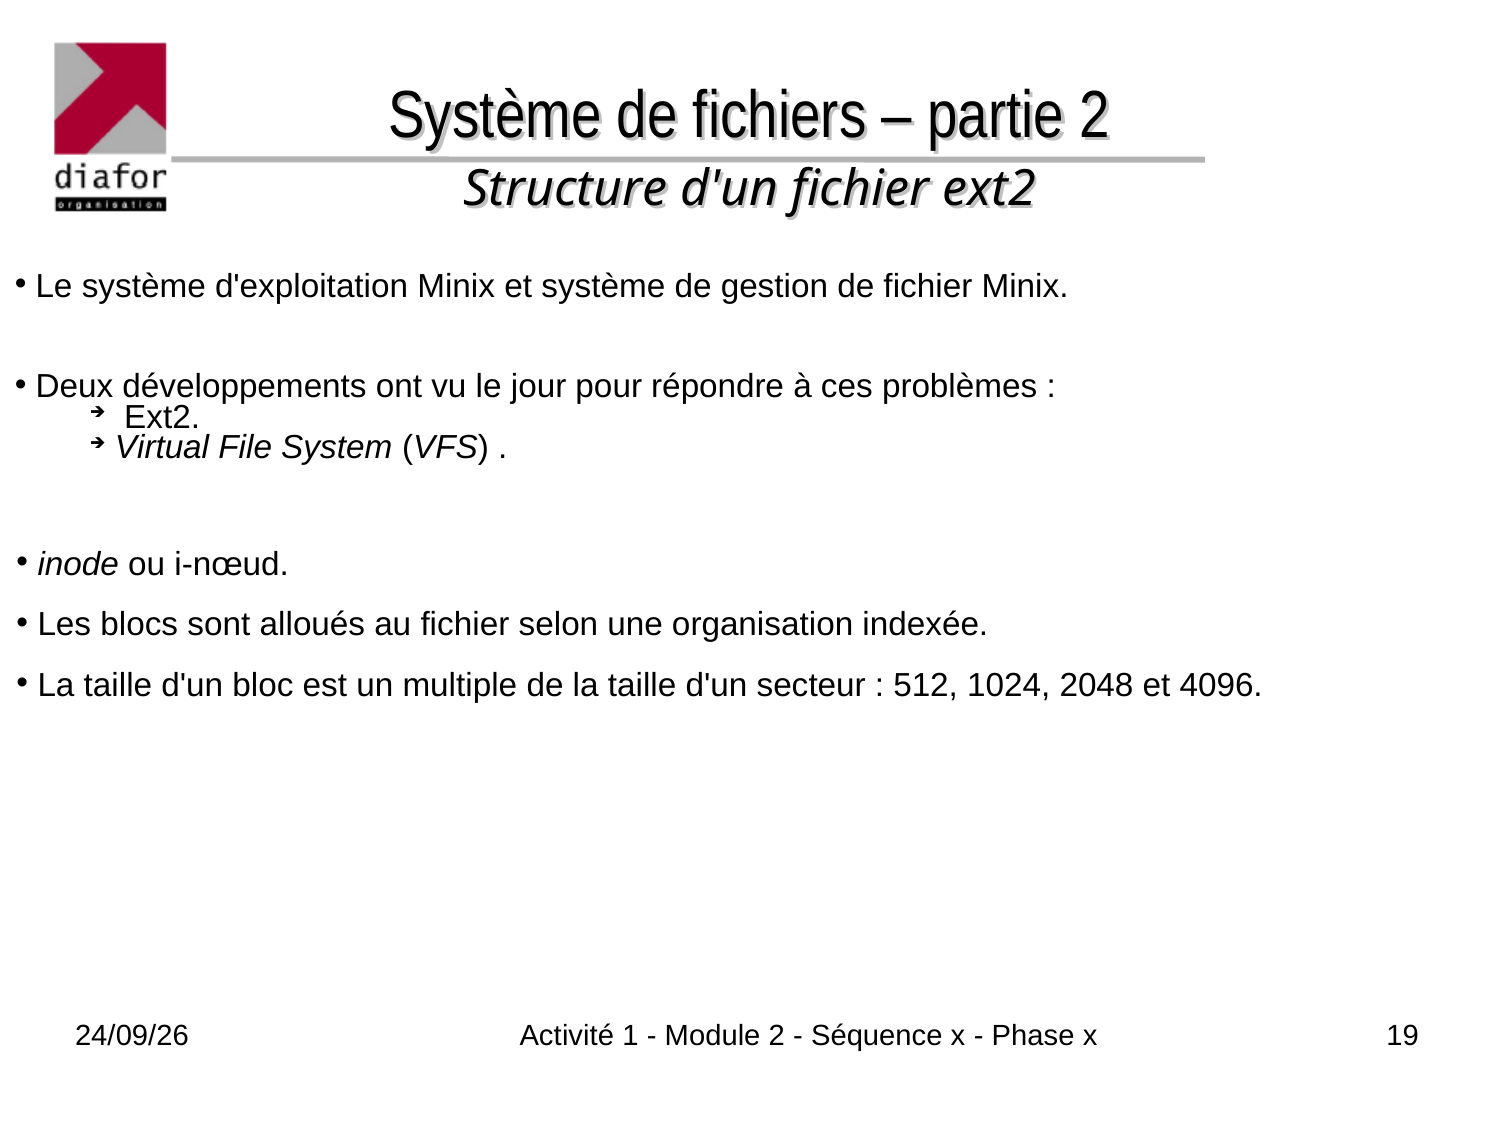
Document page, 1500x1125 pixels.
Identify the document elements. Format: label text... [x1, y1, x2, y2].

text_box inode ou i-nœud. Les blocs sont alloués au fichier selon une organisation indexée. La taille d'un bloc est un multiple de la taille d'un secteur : 512, 1024, 2048 et 4096. [1, 543, 1280, 710]
text_box Le système d'exploitation Minix et système de gestion de fichier Minix. [0, 265, 1086, 311]
text_box Deux développements ont vu le jour pour répondre à ces problèmes : Ext2. Virtual File System (VFS) . [0, 366, 1073, 472]
picture [53, 42, 168, 213]
title Système de fichiers – partie 2 Structure d'un fichier ext2 [75, 45, 1426, 250]
